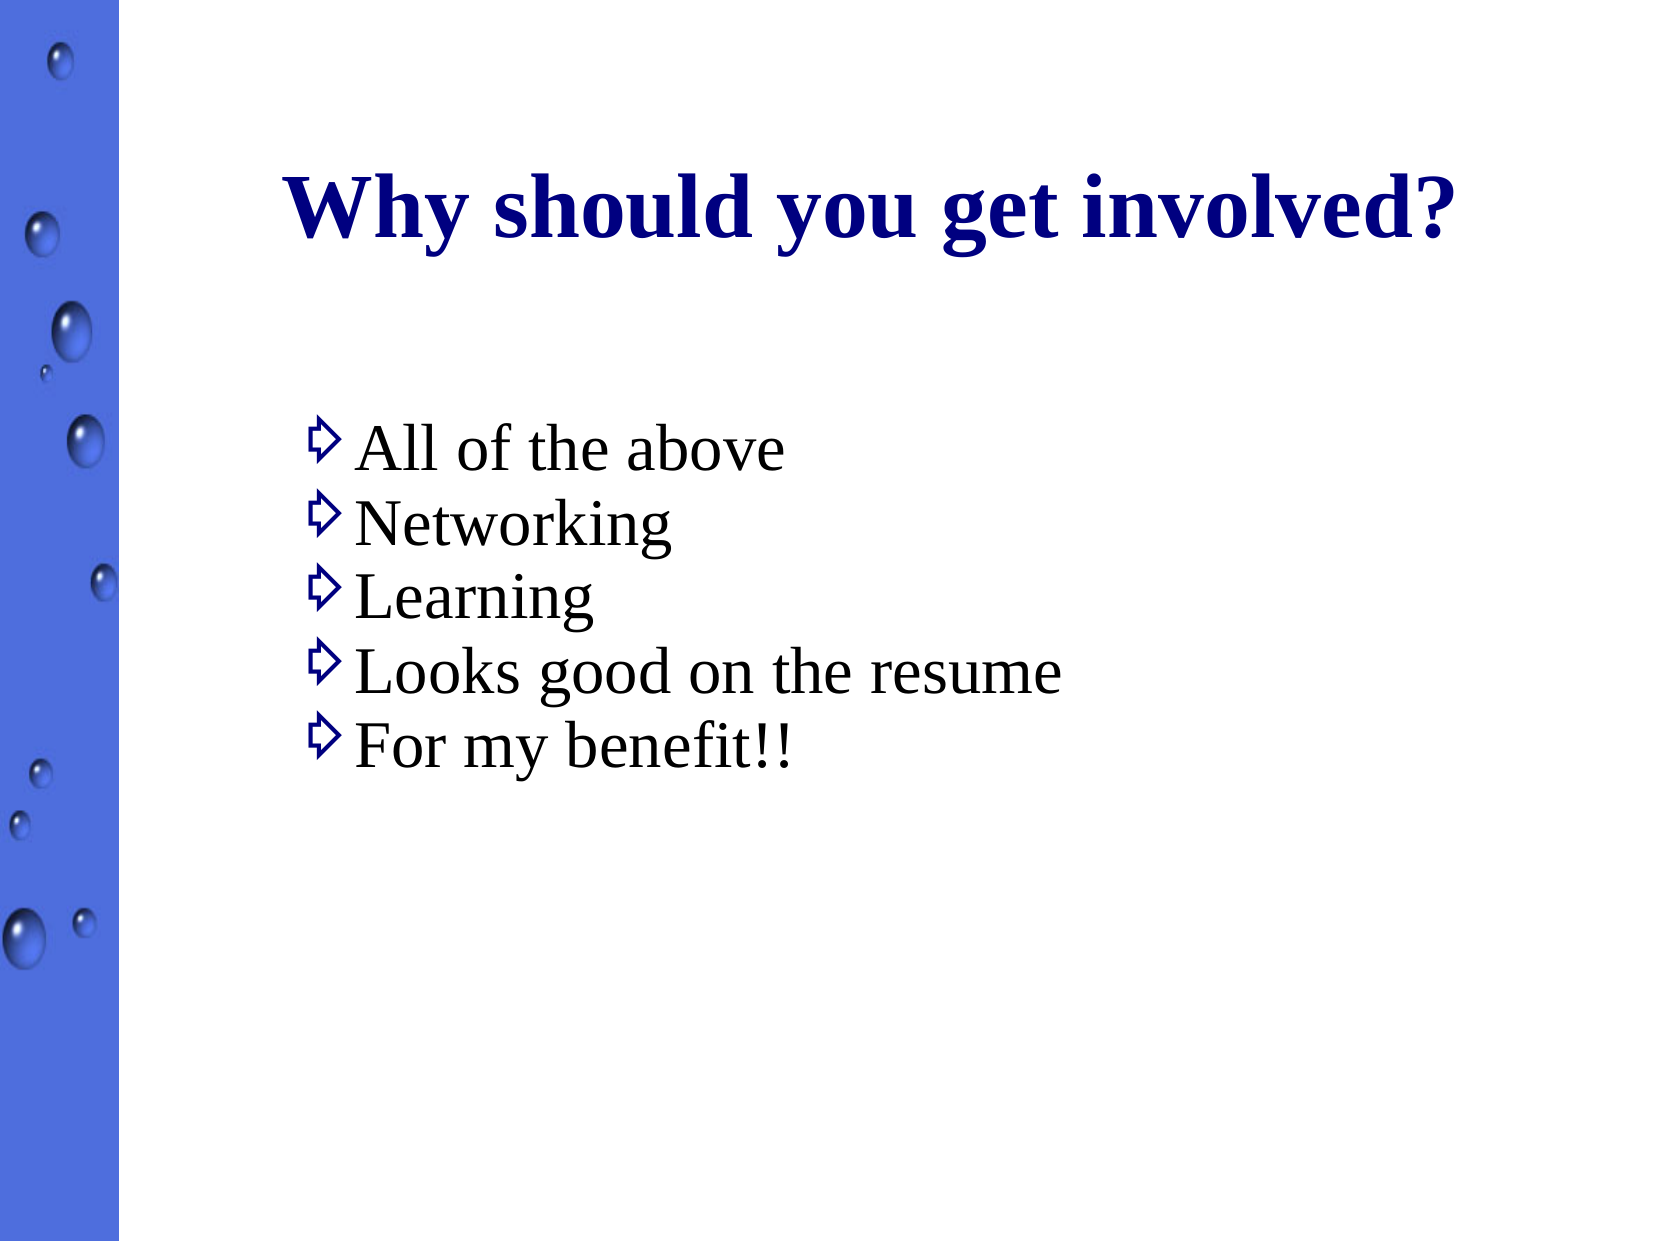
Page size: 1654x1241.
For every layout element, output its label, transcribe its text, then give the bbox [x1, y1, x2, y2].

list All of the above Networking Learning Looks good on the resume For my benefit!! [296, 411, 1558, 1230]
title Why should you get involved? [209, 102, 1534, 311]
picture [0, 0, 119, 1241]
